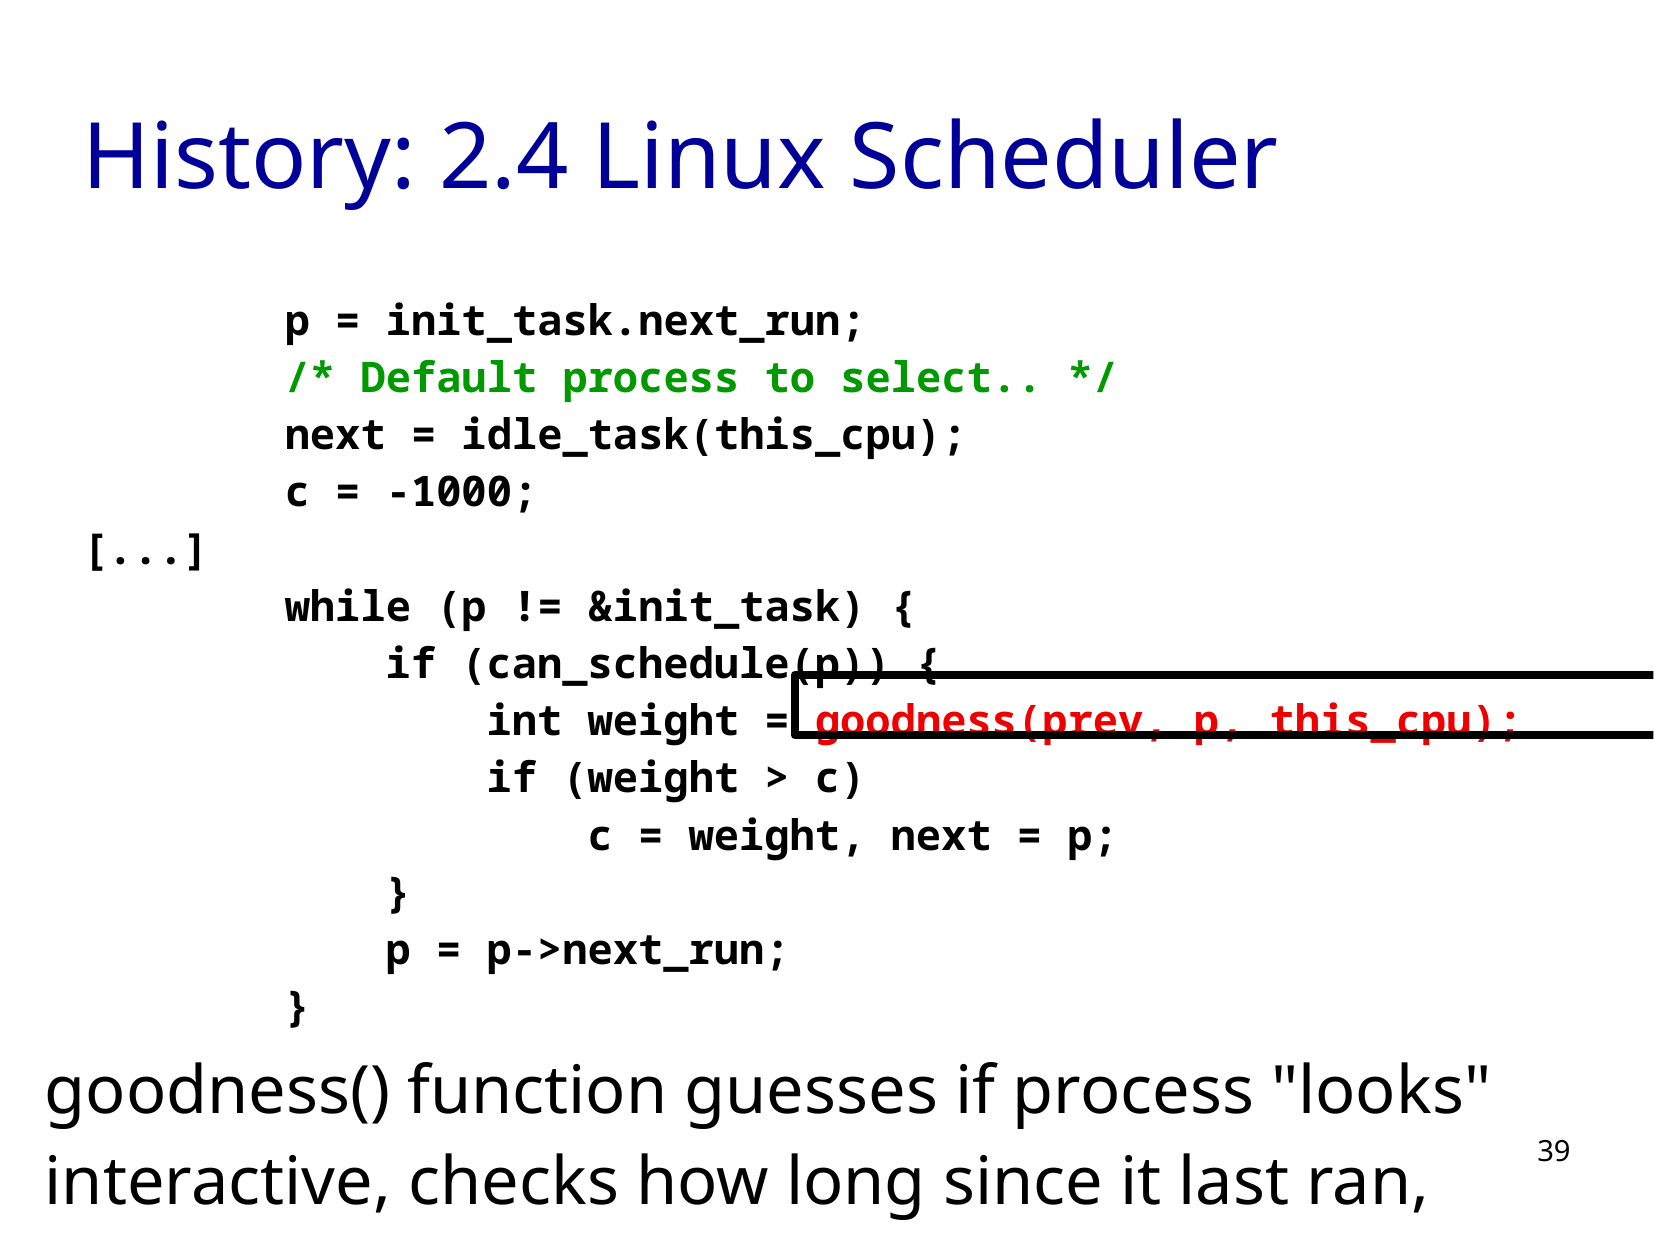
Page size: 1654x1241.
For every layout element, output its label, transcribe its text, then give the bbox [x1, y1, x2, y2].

list p = init_task.next_run; /* Default process to select.. */ next = idle_task(this_cpu); c = -1000; [...] while (p != &init_task) { if (can_schedule(p)) { int weight = goodness(prev, p, this_cpu); if (weight > c) c = weight, next = p; } p = p->next_run; } [60, 290, 1571, 1035]
list p = init_task.next_run; /* Default process to select.. */ next = idle_task(this_cpu); c = -1000; [...] while (p != &init_task) { if (can_schedule(p)) { int weight = goodness(prev, p, this_cpu); if (weight > c) c = weight, next = p; } p = p->next_run; } [799, 679, 1571, 731]
title History: 2.4 Linux Scheduler [82, 49, 1571, 257]
text_box goodness() function guesses if process "looks" interactive, checks how long since it last ran, etc., [30, 1035, 1576, 1241]
